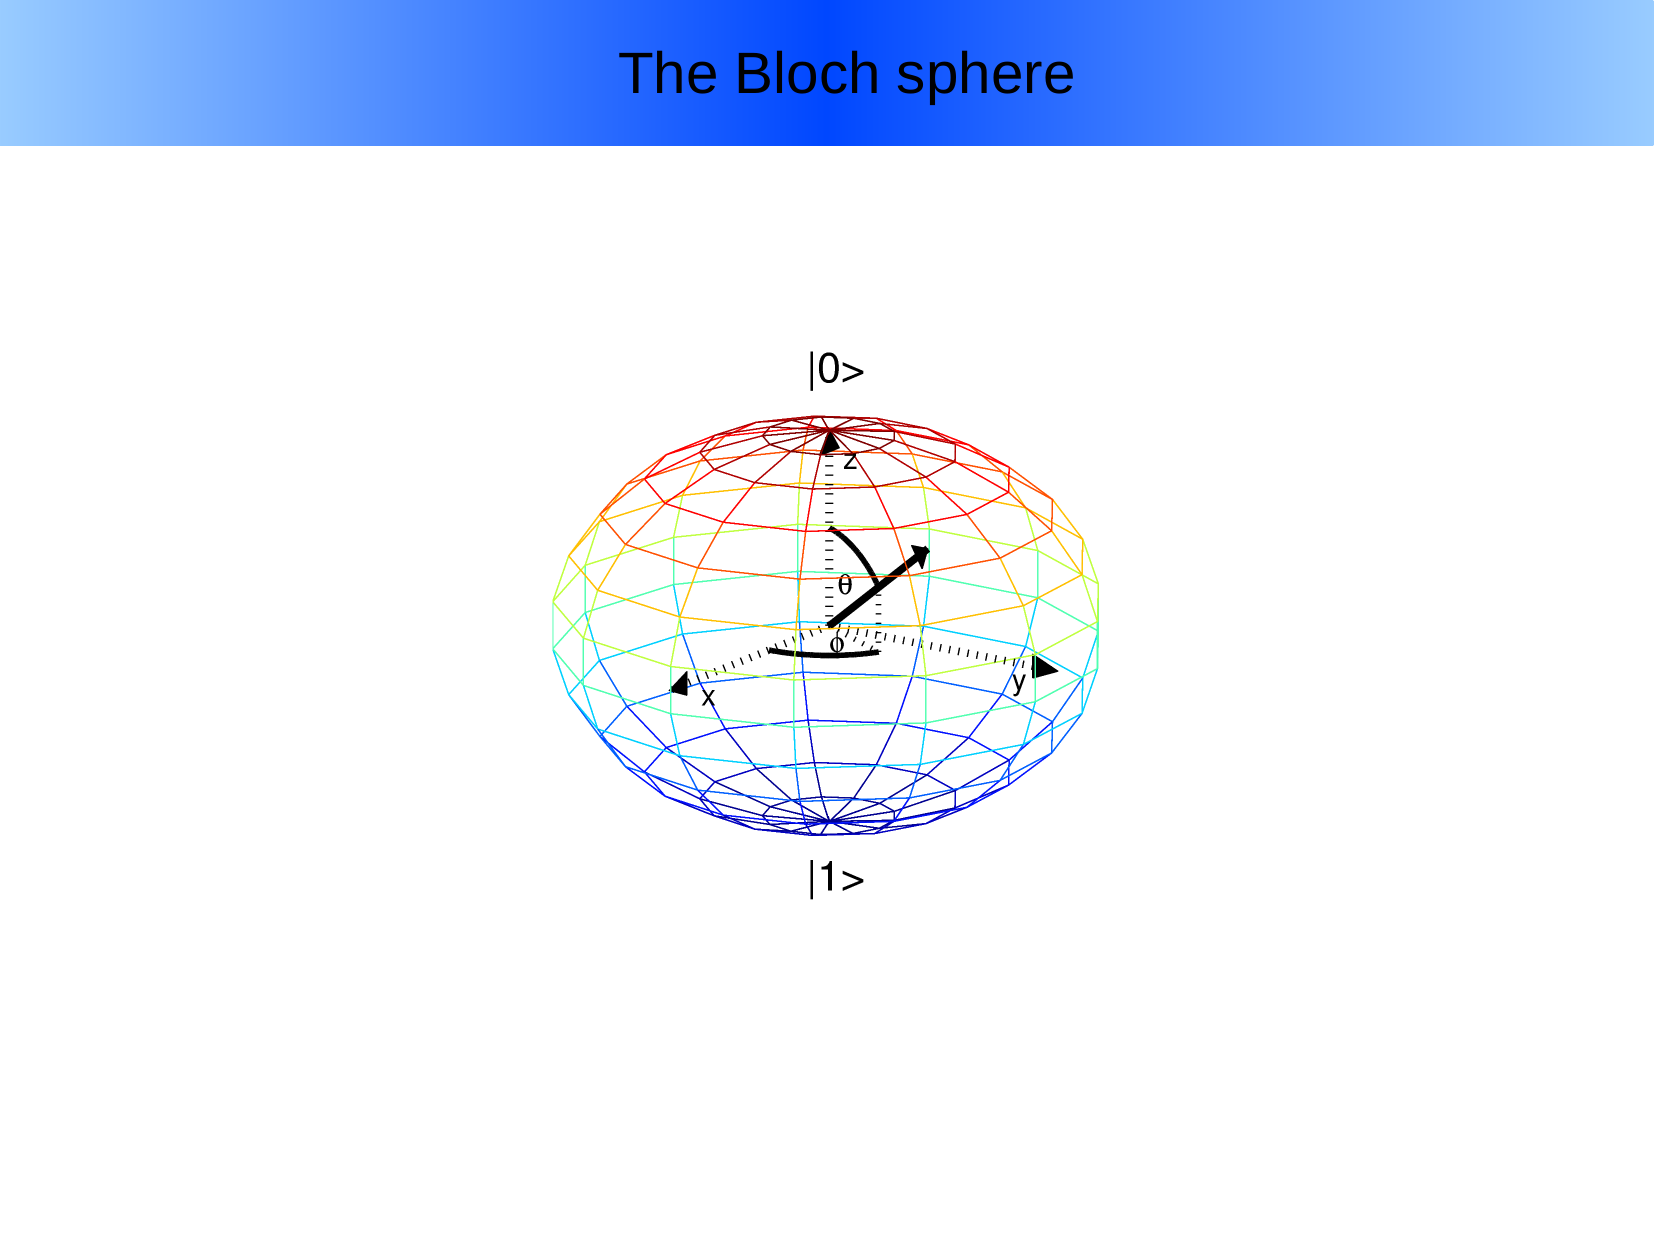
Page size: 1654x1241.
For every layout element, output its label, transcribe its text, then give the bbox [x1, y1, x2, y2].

text_box [0, 0, 1654, 146]
picture [551, 331, 1106, 904]
text_box The Bloch sphere [603, 33, 1091, 121]
